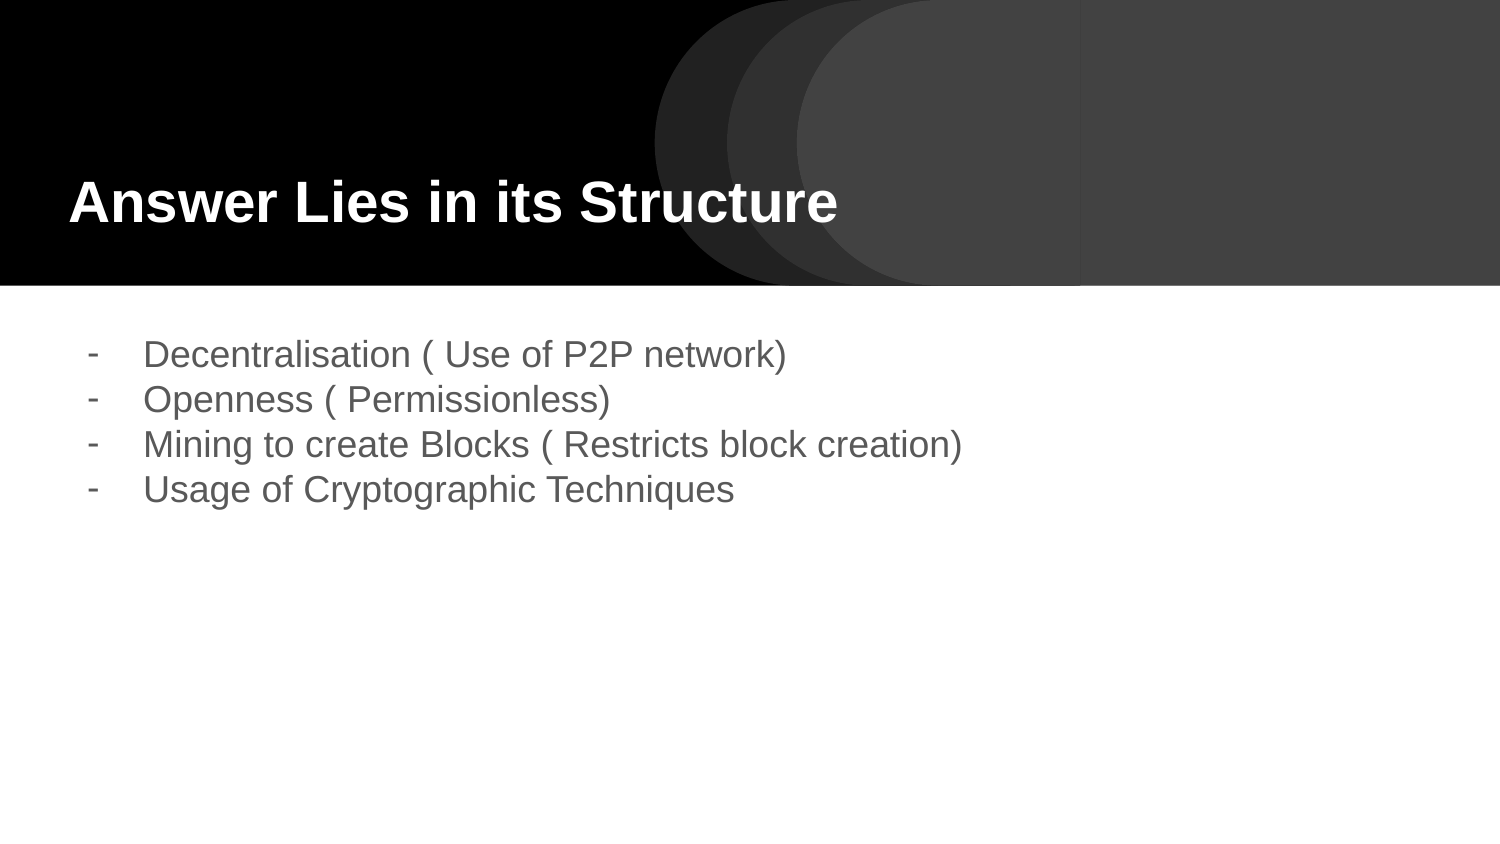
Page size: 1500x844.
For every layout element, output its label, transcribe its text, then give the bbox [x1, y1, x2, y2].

title Answer Lies in its Structure [53, 24, 889, 250]
list Decentralisation ( Use of P2P network) Openness ( Permissionless) Mining to create Blocks ( Restricts block creation) Usage of Cryptographic Techniques [53, 315, 1447, 759]
